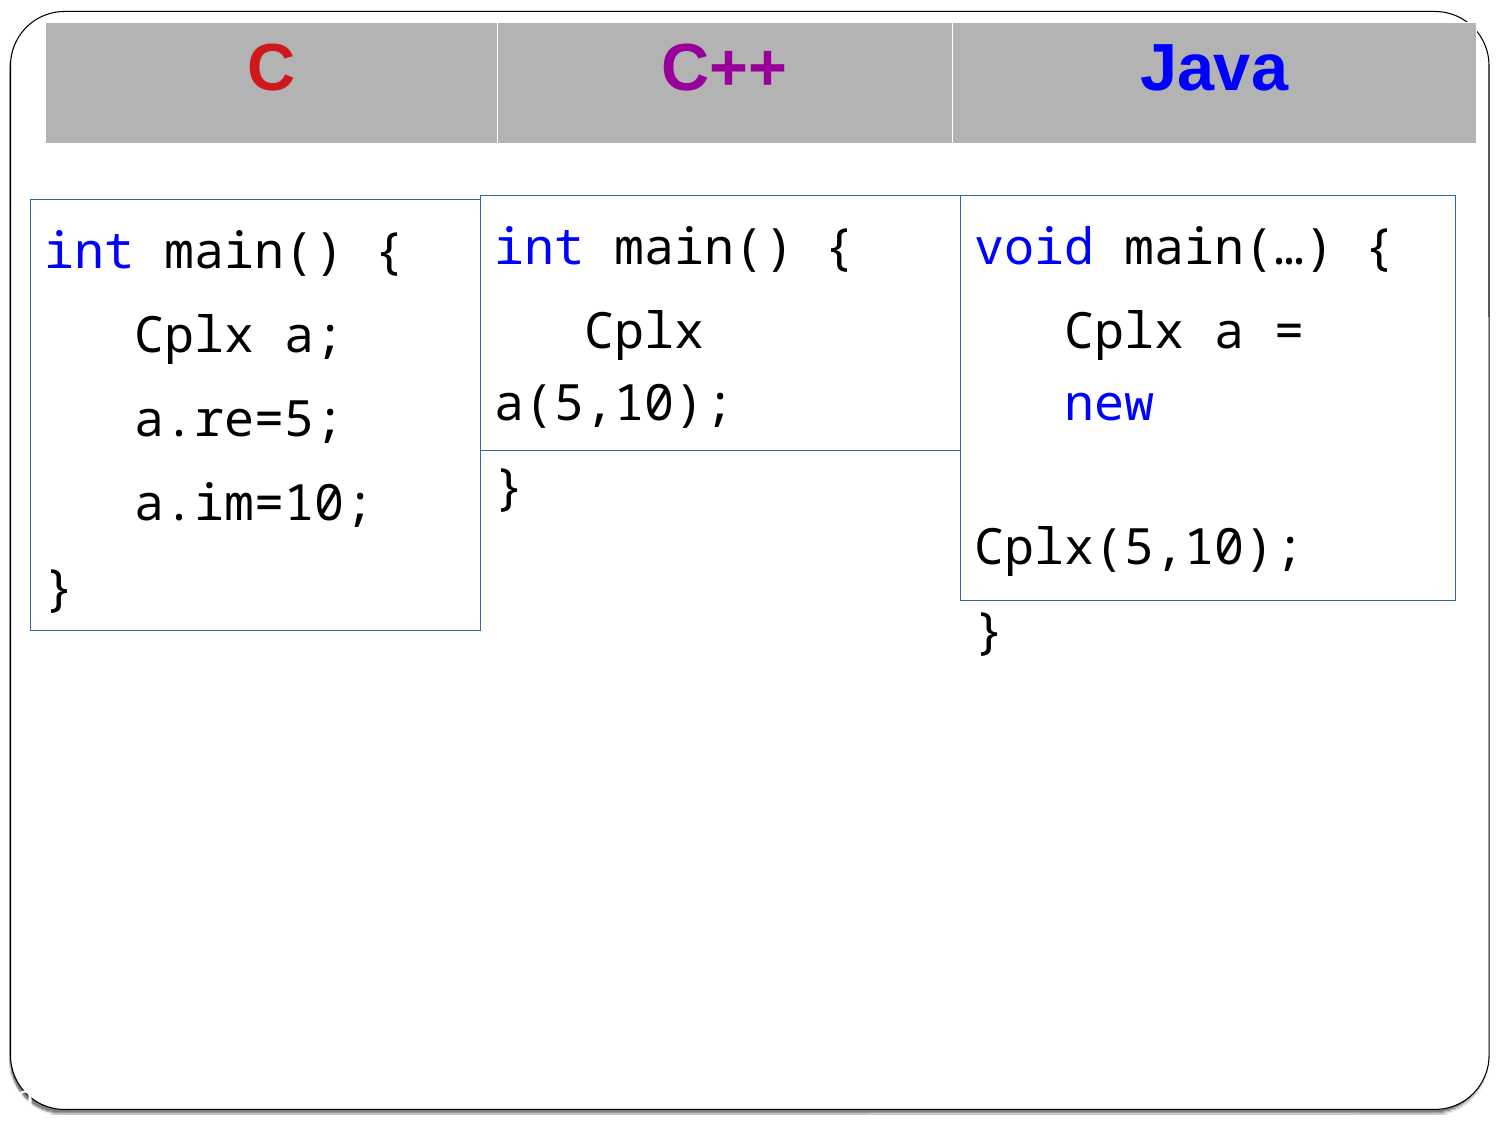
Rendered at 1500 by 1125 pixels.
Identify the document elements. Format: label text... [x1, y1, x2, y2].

list int main() { Cplx a; a.re=5; a.im=10; } [30, 199, 481, 631]
list void main(…) { Cplx a = new Cplx(5,10); } [960, 195, 1456, 601]
list int main() { Cplx a(5,10); } [480, 195, 961, 451]
slide_number <number> [0, 1074, 50, 1125]
table_header C [46, 23, 497, 143]
table_header Java [953, 23, 1476, 143]
table_header C++ [498, 23, 952, 143]
